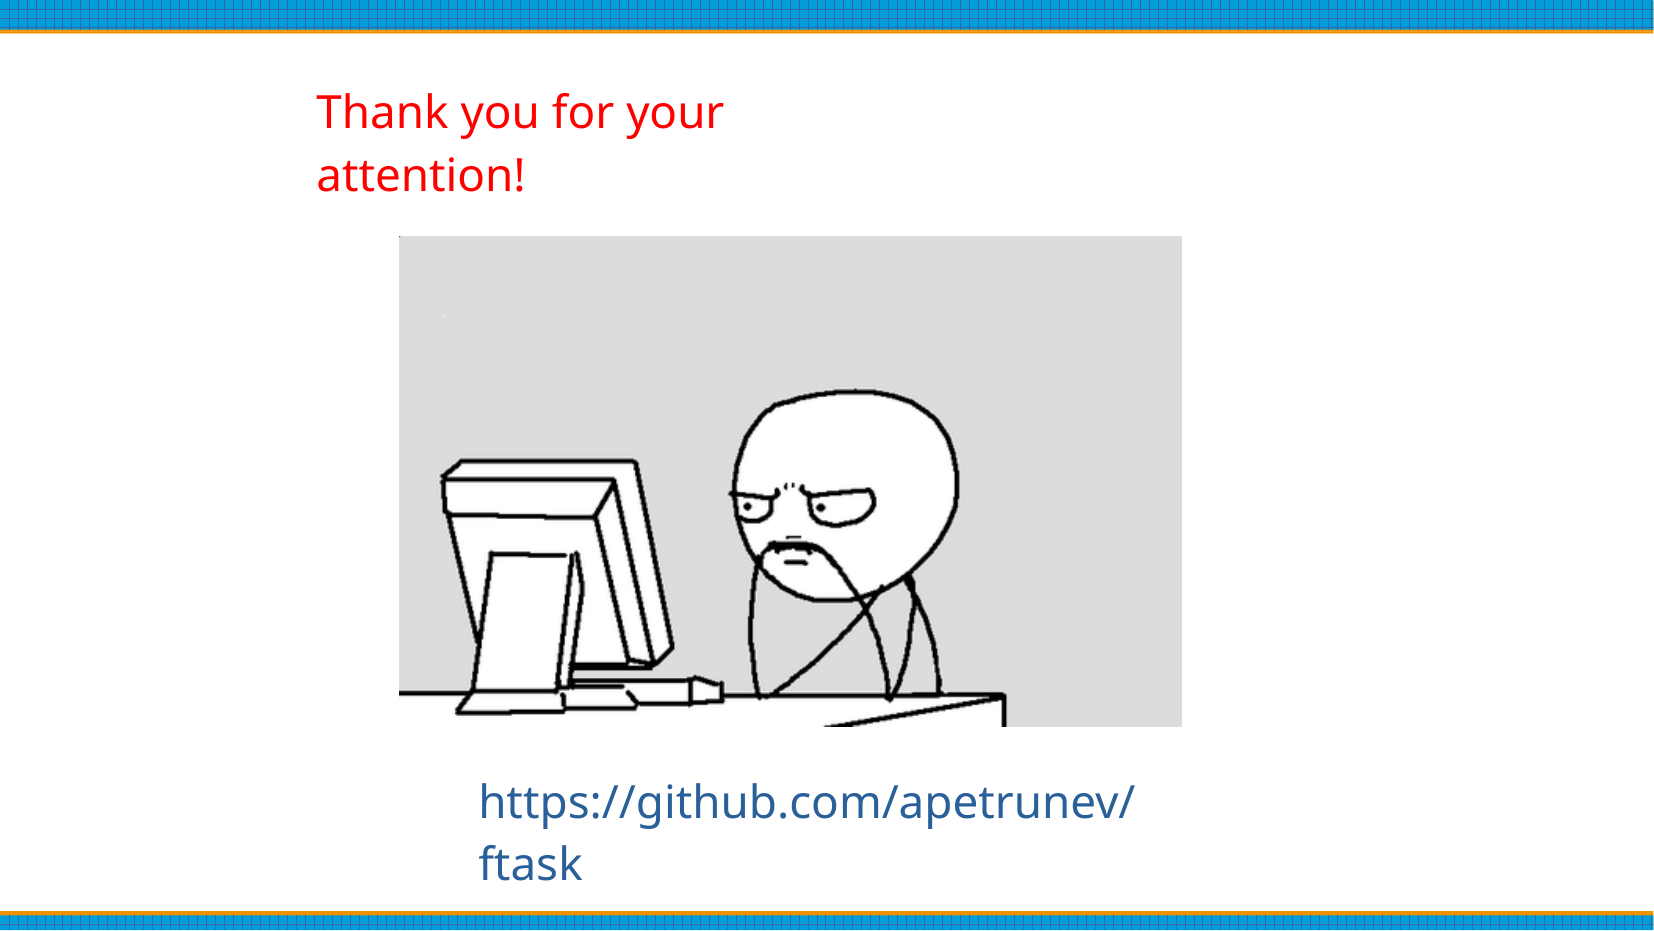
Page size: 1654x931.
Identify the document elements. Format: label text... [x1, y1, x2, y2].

text_box Thank you for your attention! [310, 107, 886, 178]
picture [399, 236, 1182, 727]
text_box https://github.com/apetrunev/ftask [472, 797, 1182, 867]
